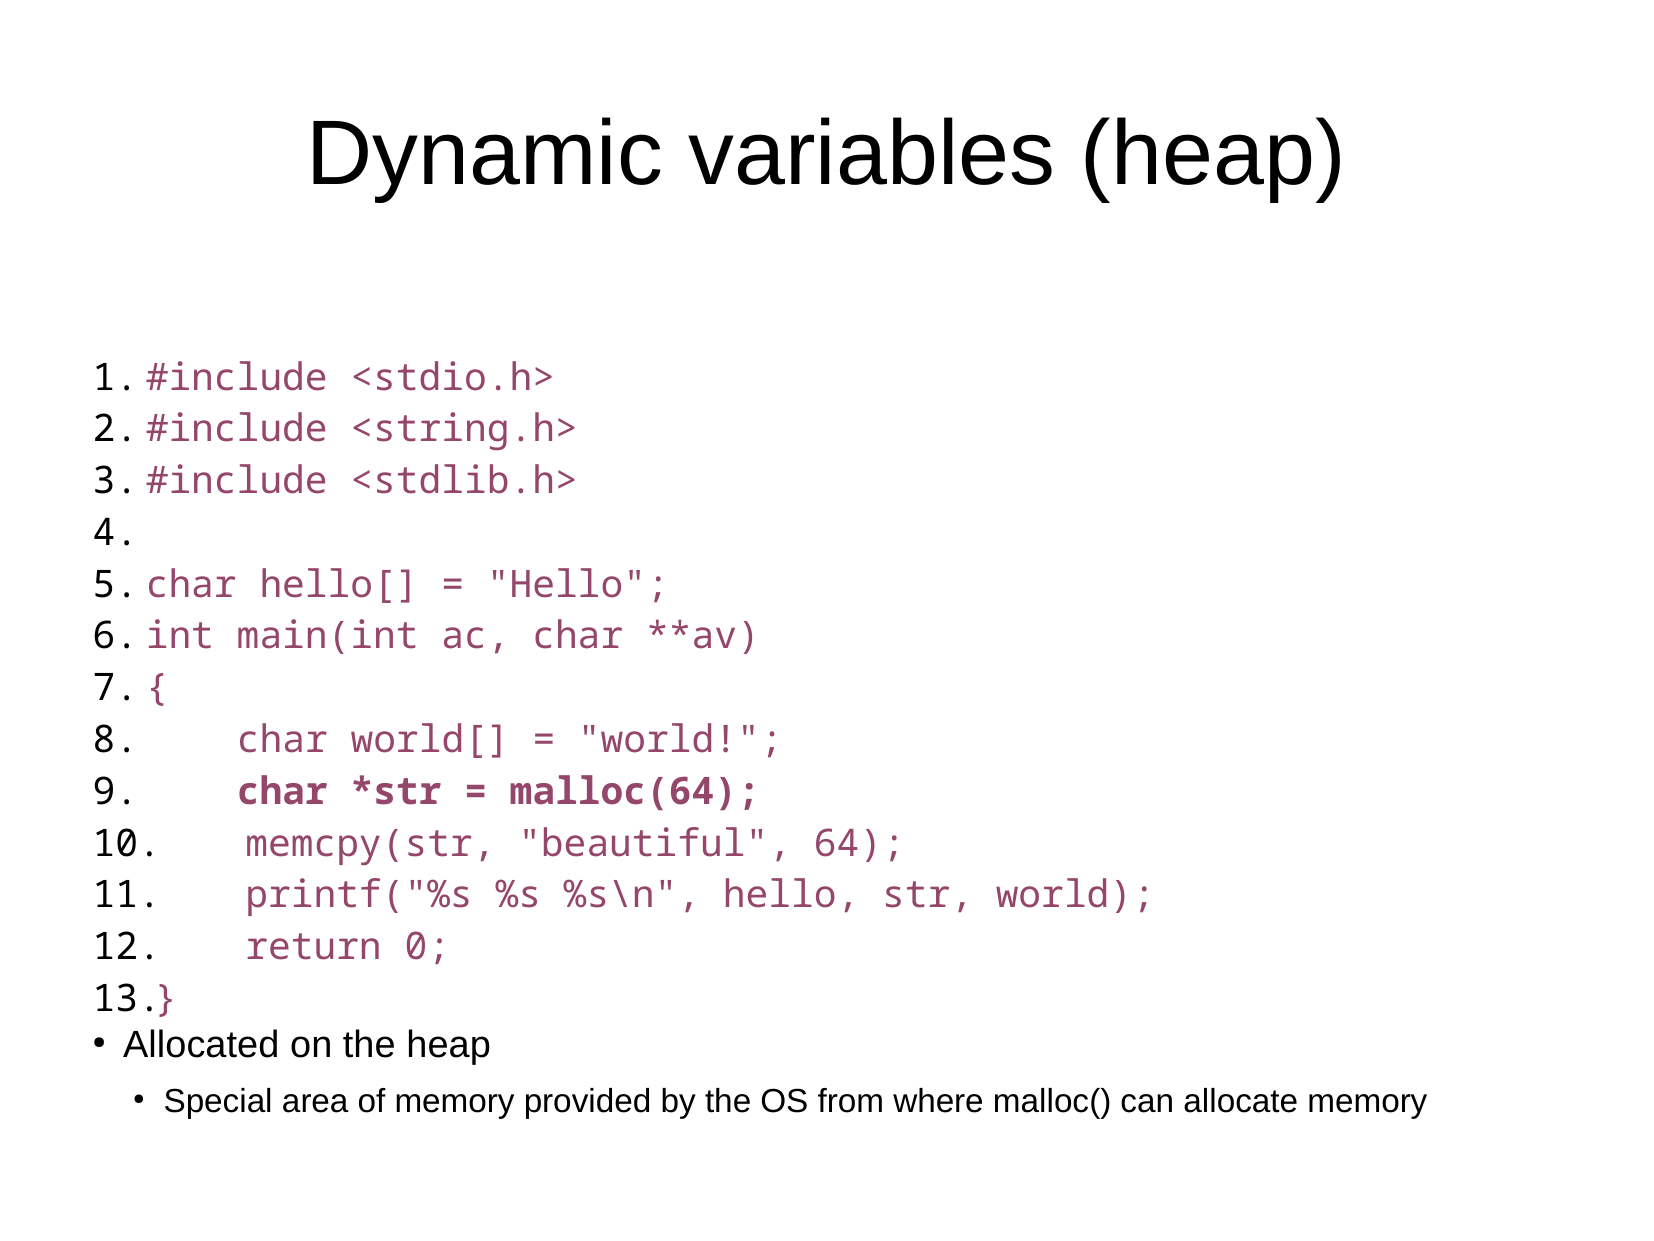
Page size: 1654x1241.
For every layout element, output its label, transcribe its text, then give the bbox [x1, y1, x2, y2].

title Dynamic variables (heap) [82, 49, 1571, 257]
list #include <stdio.h> #include <string.h> #include <stdlib.h> char hello[] = "Hello"; int main(int ac, char **av) { char world[] = "world!"; char *str = malloc(64); memcpy(str, "beautiful", 64); printf("%s %s %s\n", hello, str, world); return 0; } Allocated on the heap Special area of memory provided by the OS from where malloc() can allocate memory [82, 290, 1571, 1126]
